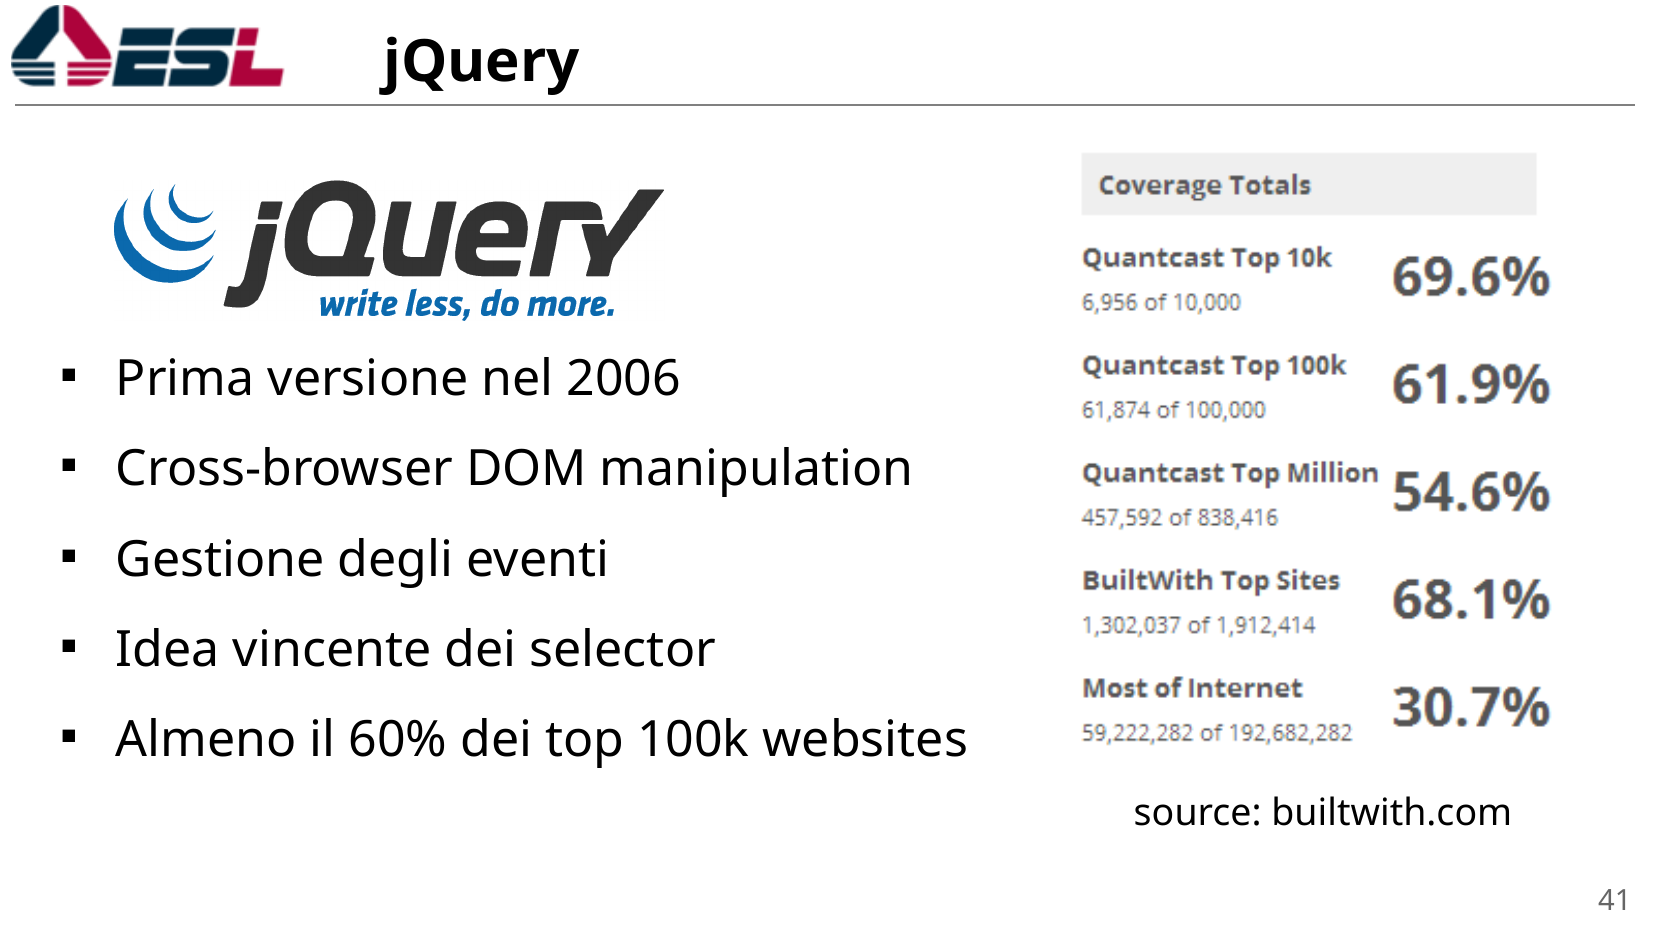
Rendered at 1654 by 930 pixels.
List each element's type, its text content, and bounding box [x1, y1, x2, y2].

title jQuery [335, 0, 1653, 103]
list Prima versione nel 2006 Cross-browser DOM manipulation Gestione degli eventi Idea vincente dei selector Almeno il 60% dei top 100k websites [45, 211, 1606, 902]
picture [1074, 139, 1566, 762]
picture [11, 5, 288, 90]
picture [114, 180, 665, 321]
text_box source: builtwith.com [1083, 777, 1564, 831]
